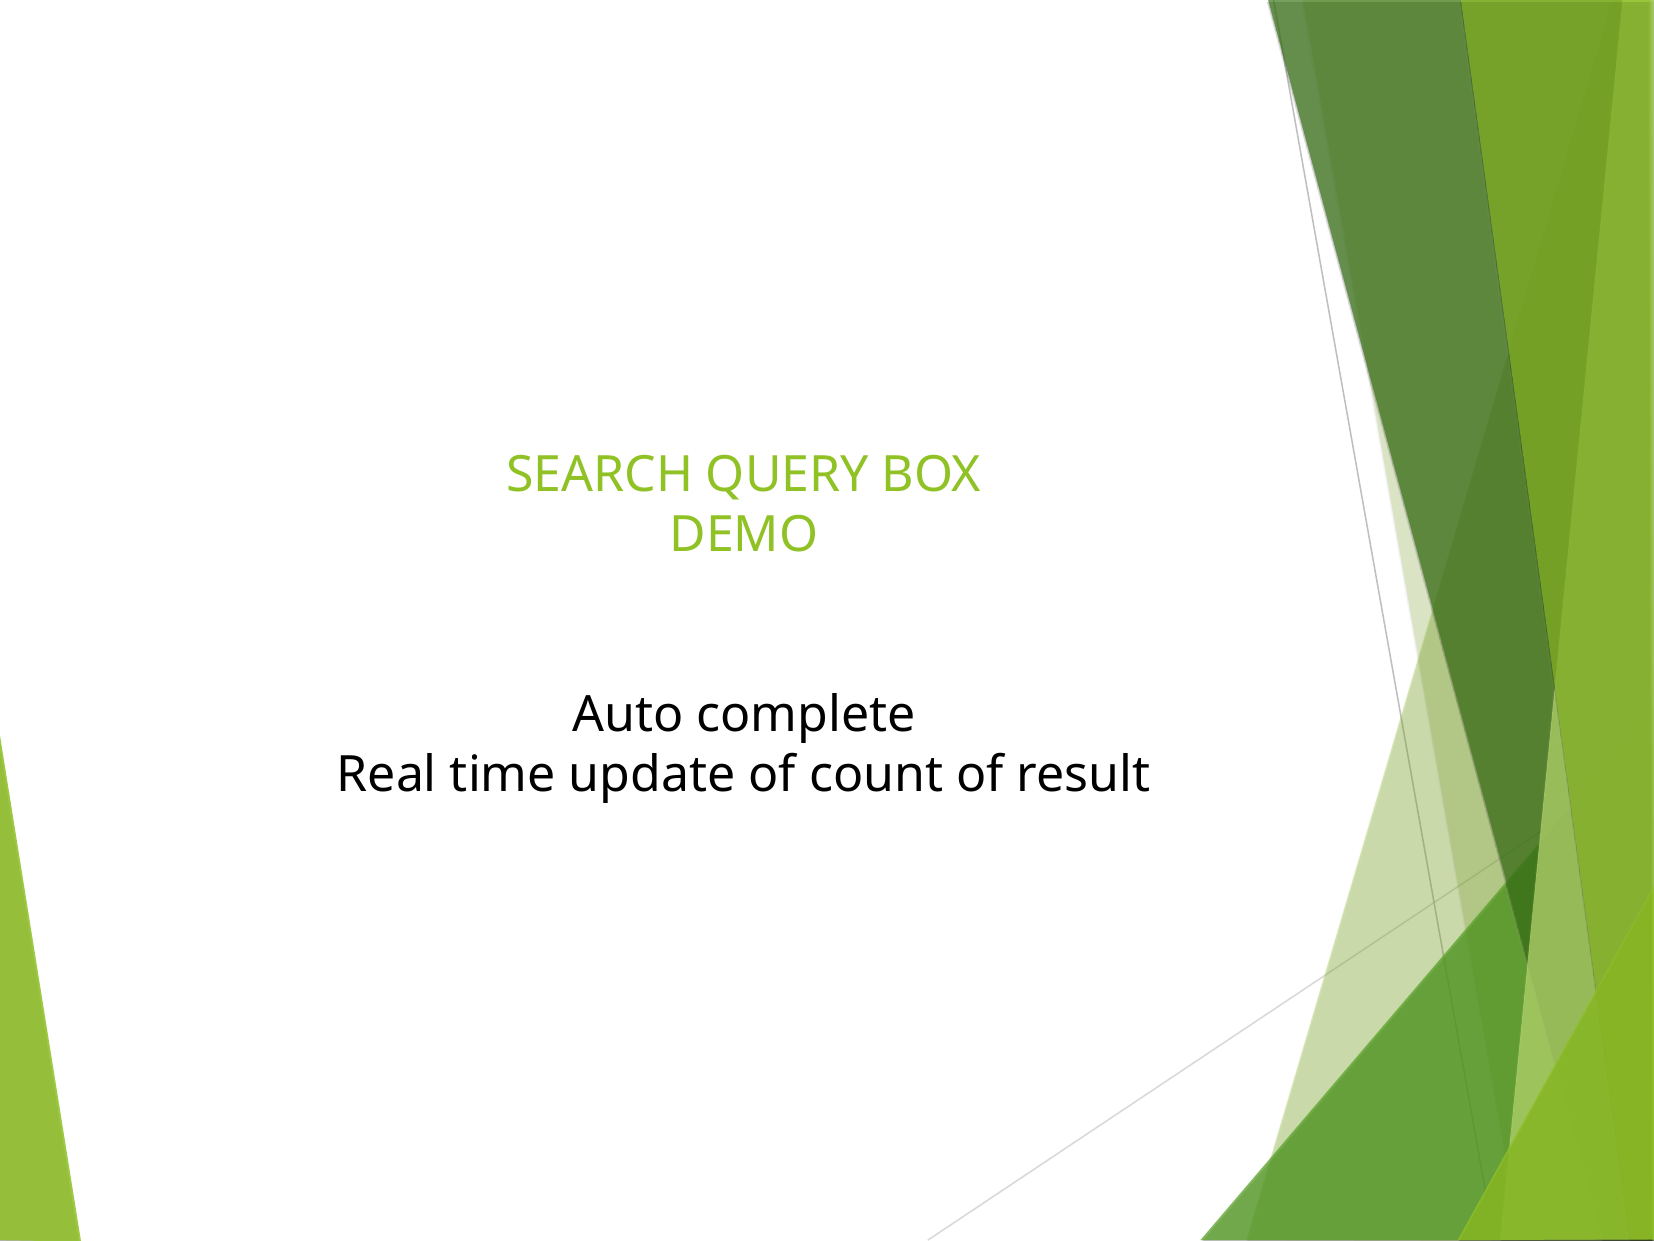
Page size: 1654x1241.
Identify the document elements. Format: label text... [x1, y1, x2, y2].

subtitle SEARCH QUERY BOX DEMO Auto complete Real time update of count of result [0, 141, 1488, 1102]
